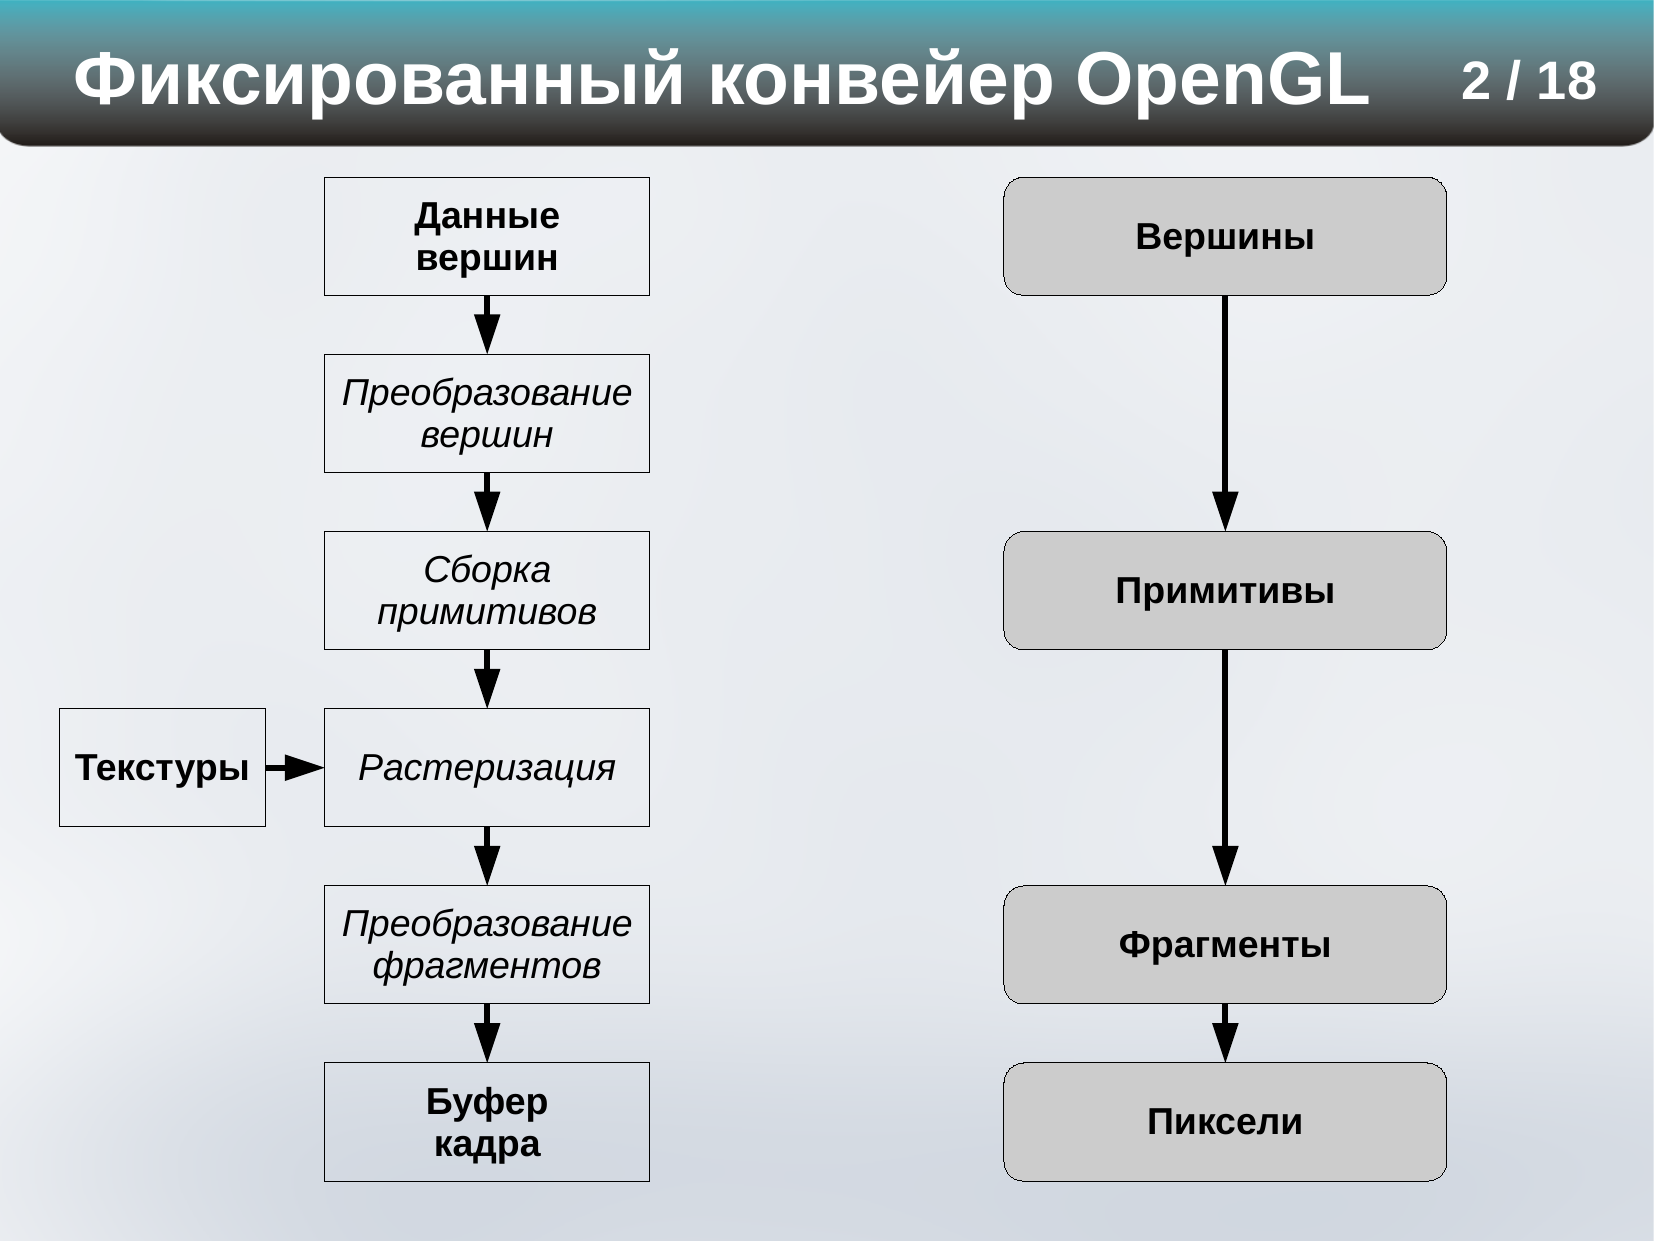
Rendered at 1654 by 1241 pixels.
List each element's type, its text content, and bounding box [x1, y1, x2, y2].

text_box Фиксированный конвейер OpenGL [59, 29, 1388, 129]
text_box <номер> / 18 [1446, 42, 1654, 179]
text_box Фрагменты [1003, 885, 1447, 1004]
text_box Примитивы [1003, 531, 1447, 650]
text_box Сборка примитивов [324, 531, 650, 650]
text_box Растеризация [324, 708, 650, 827]
text_box Буфер кадра [324, 1062, 650, 1182]
text_box Данные вершин [324, 177, 650, 296]
picture [0, 0, 1654, 1241]
text_box Текстуры [59, 708, 266, 827]
text_box Преобразование фрагментов [324, 885, 650, 1004]
text_box Пиксели [1003, 1062, 1447, 1182]
text_box Преобразование вершин [324, 354, 650, 473]
text_box Вершины [1003, 177, 1447, 296]
